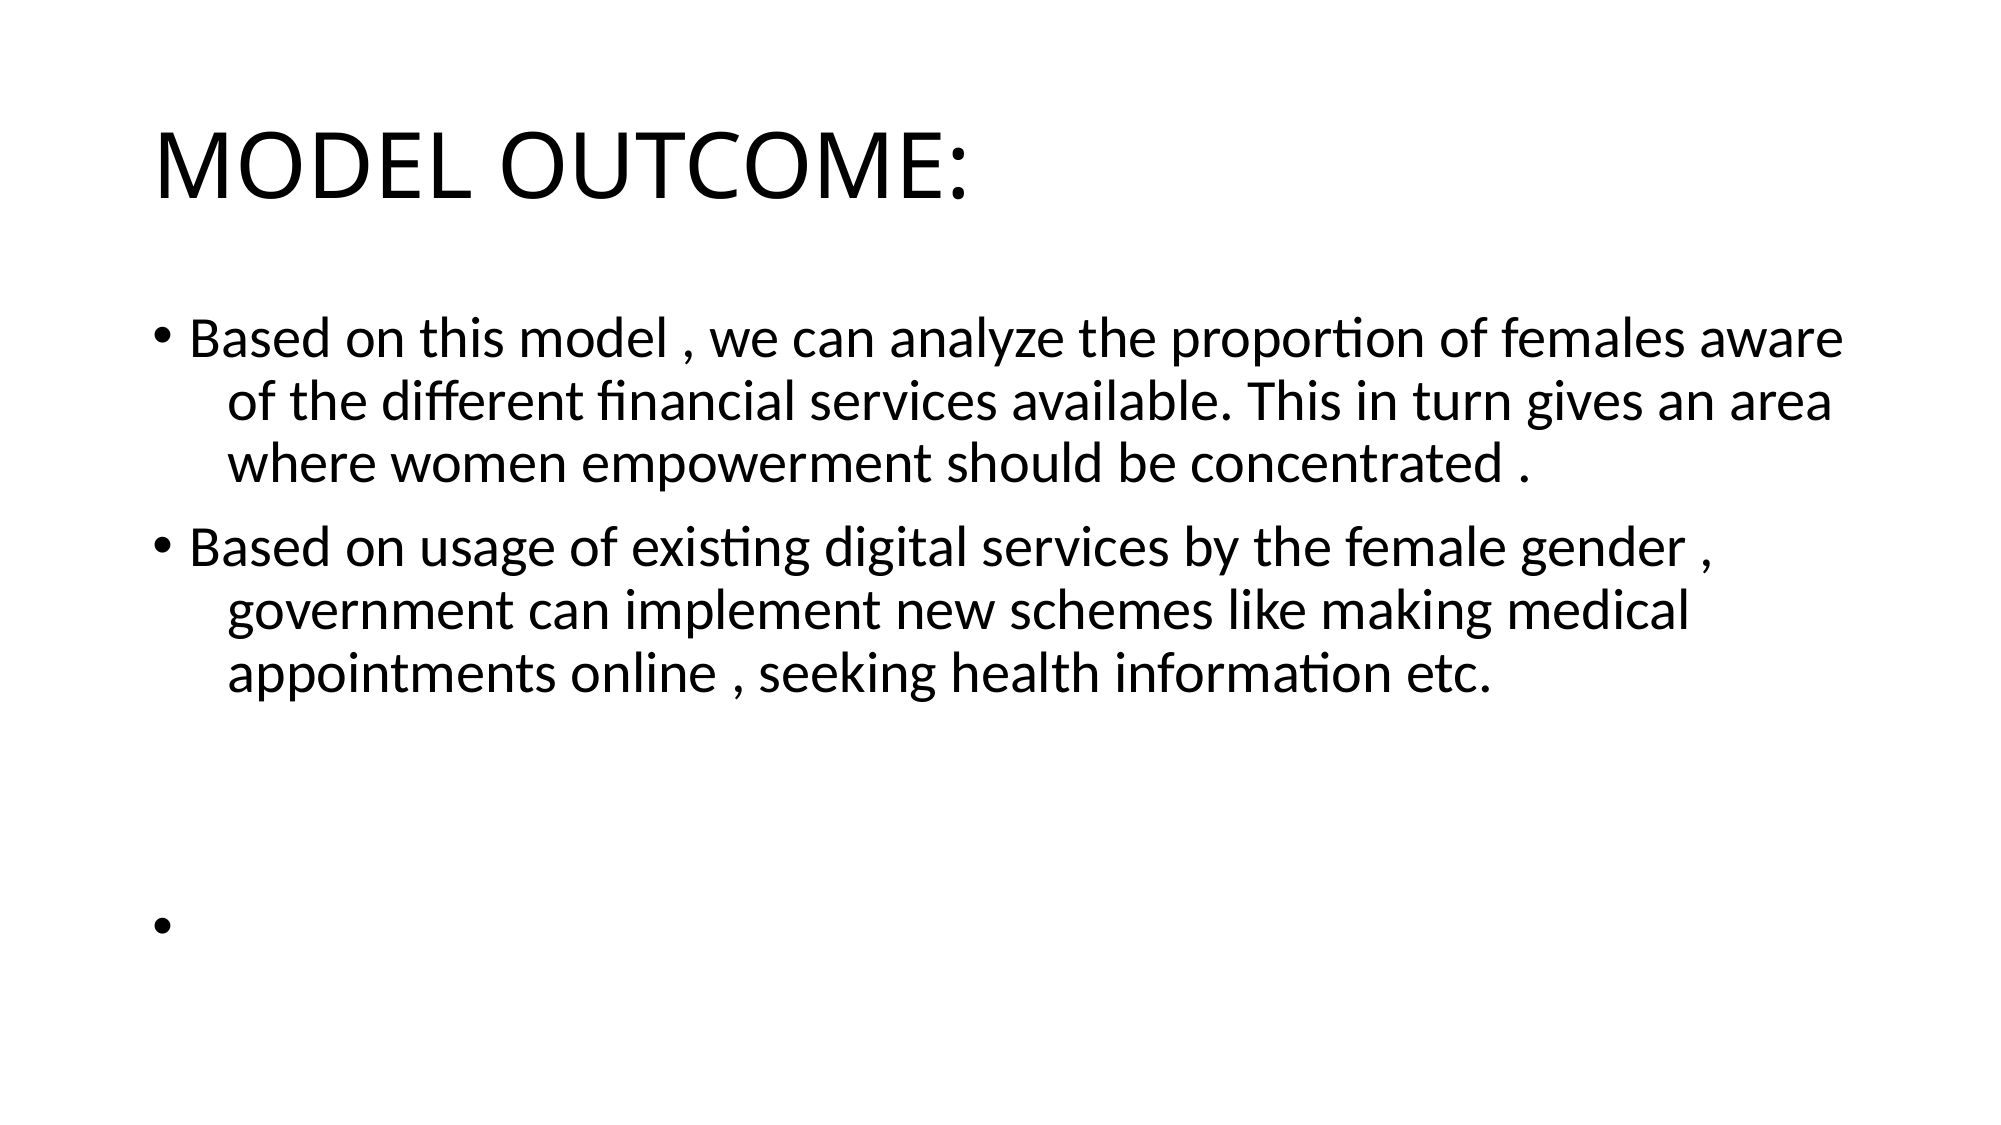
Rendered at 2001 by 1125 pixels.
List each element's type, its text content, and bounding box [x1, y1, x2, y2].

list Based on this model , we can analyze the proportion of females aware of the different financial services available. This in turn gives an area where women empowerment should be concentrated . Based on usage of existing digital services by the female gender , government can implement new schemes like making medical appointments online , seeking health information etc. [137, 299, 1863, 1014]
title MODEL OUTCOME: [137, 59, 1863, 278]
